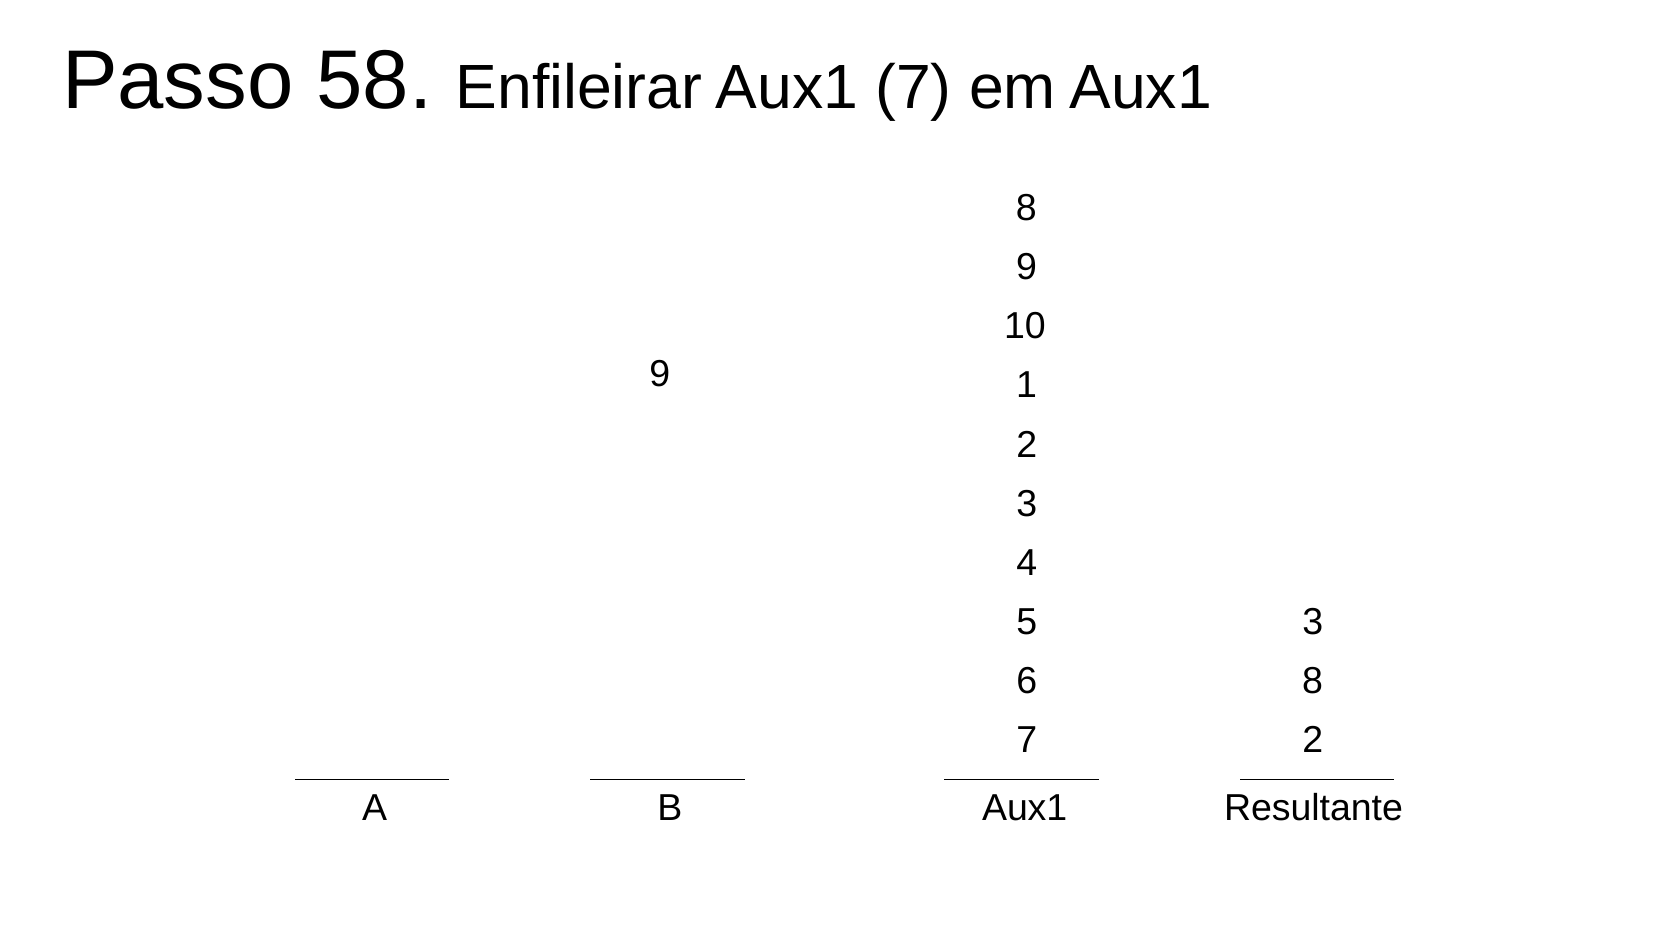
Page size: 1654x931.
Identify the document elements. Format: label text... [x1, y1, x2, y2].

text_box B [642, 780, 698, 837]
text_box A [347, 779, 508, 837]
text_box 3 [1287, 592, 1338, 650]
text_box Resultante [1209, 779, 1418, 837]
text_box 4 [1001, 533, 1052, 591]
text_box 5 [1001, 592, 1052, 650]
text_box 8 [1287, 651, 1338, 709]
text_box 9 [634, 344, 686, 402]
text_box 6 [1001, 651, 1053, 709]
text_box 2 [1287, 710, 1338, 768]
text_box Passo 58. Enfileirar Aux1 (7) em Aux1 [47, 25, 1607, 274]
text_box 7 [1001, 710, 1053, 768]
text_box 10 [989, 297, 1061, 355]
text_box 3 [1001, 474, 1052, 532]
text_box Aux1 [967, 780, 1083, 837]
text_box 9 [1001, 238, 1052, 296]
text_box 2 [1001, 415, 1052, 473]
text_box 8 [1001, 179, 1052, 237]
text_box 1 [1001, 356, 1052, 414]
